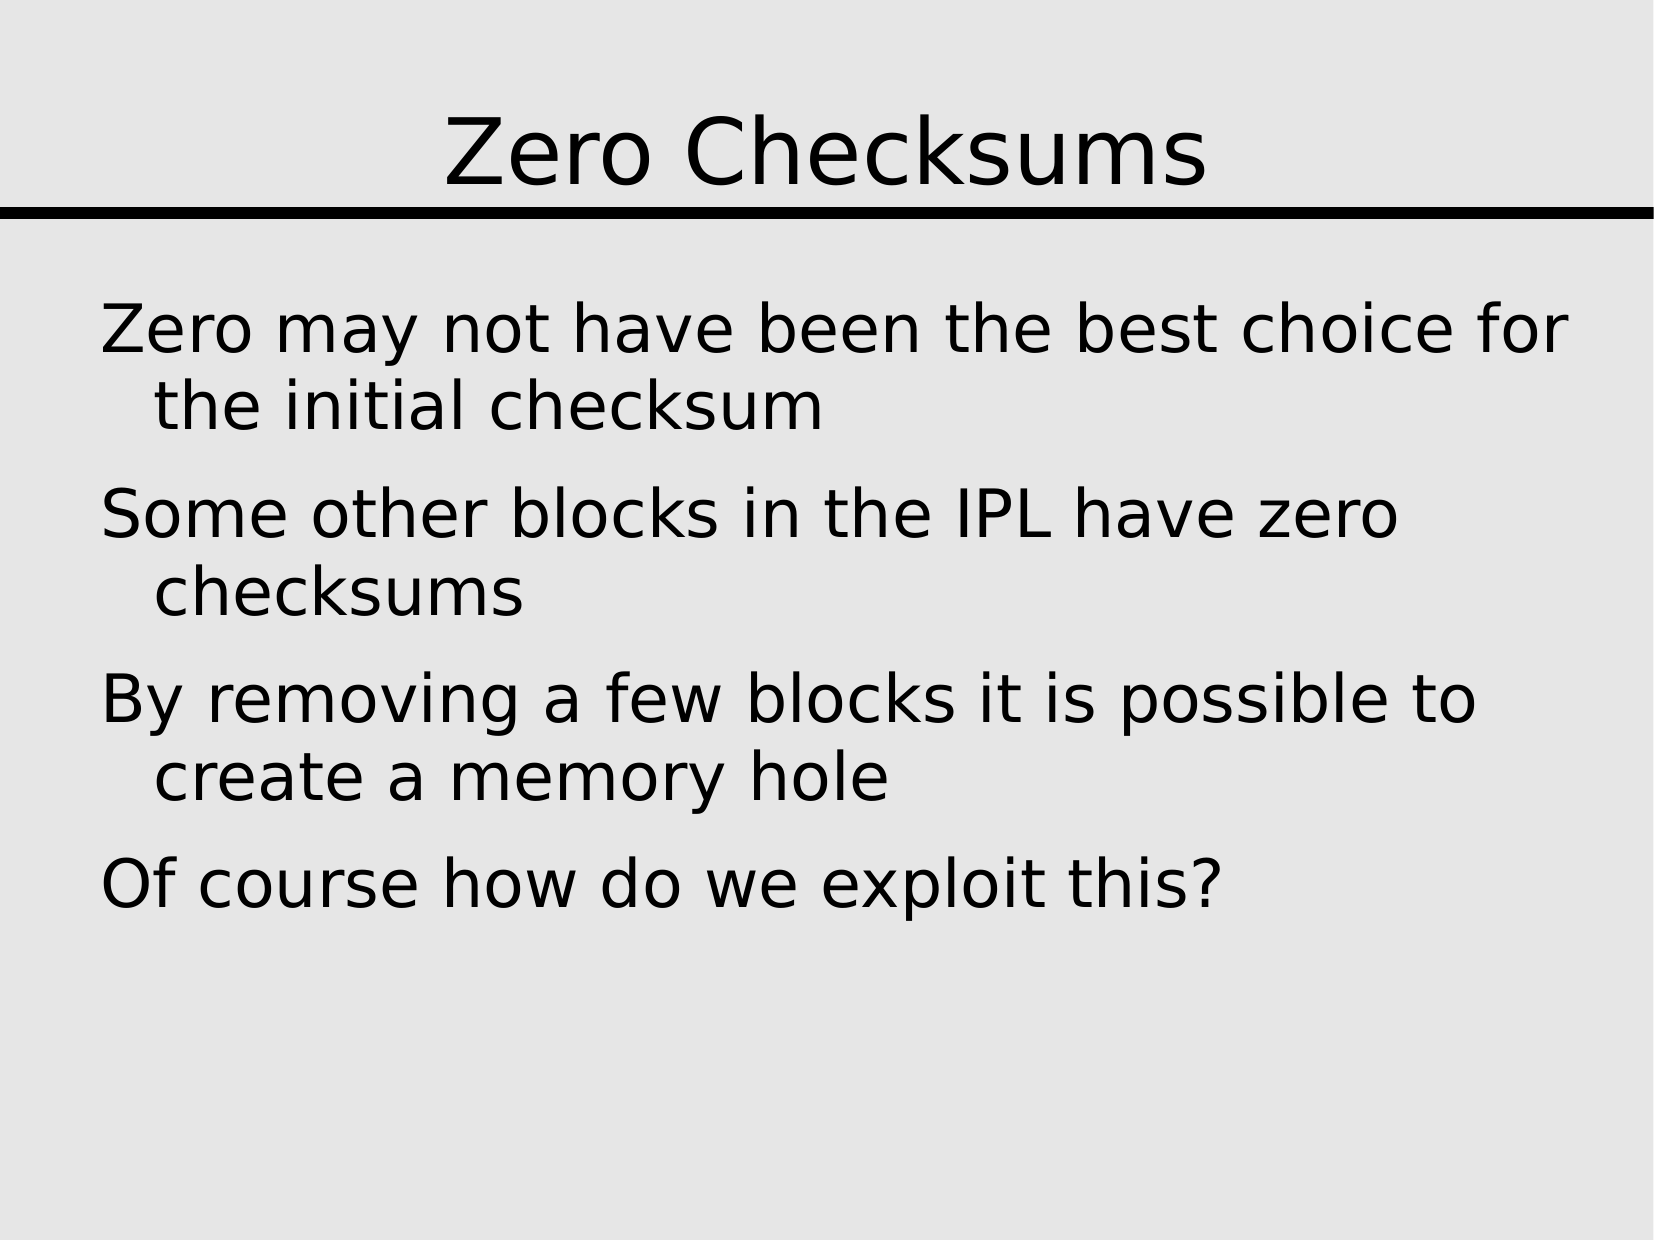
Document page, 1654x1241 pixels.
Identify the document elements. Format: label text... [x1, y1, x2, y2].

list Zero may not have been the best choice for the initial checksum Some other blocks in the IPL have zero checksums By removing a few blocks it is possible to create a memory hole Of course how do we exploit this? [82, 290, 1571, 1094]
title Zero Checksums [82, 56, 1571, 250]
